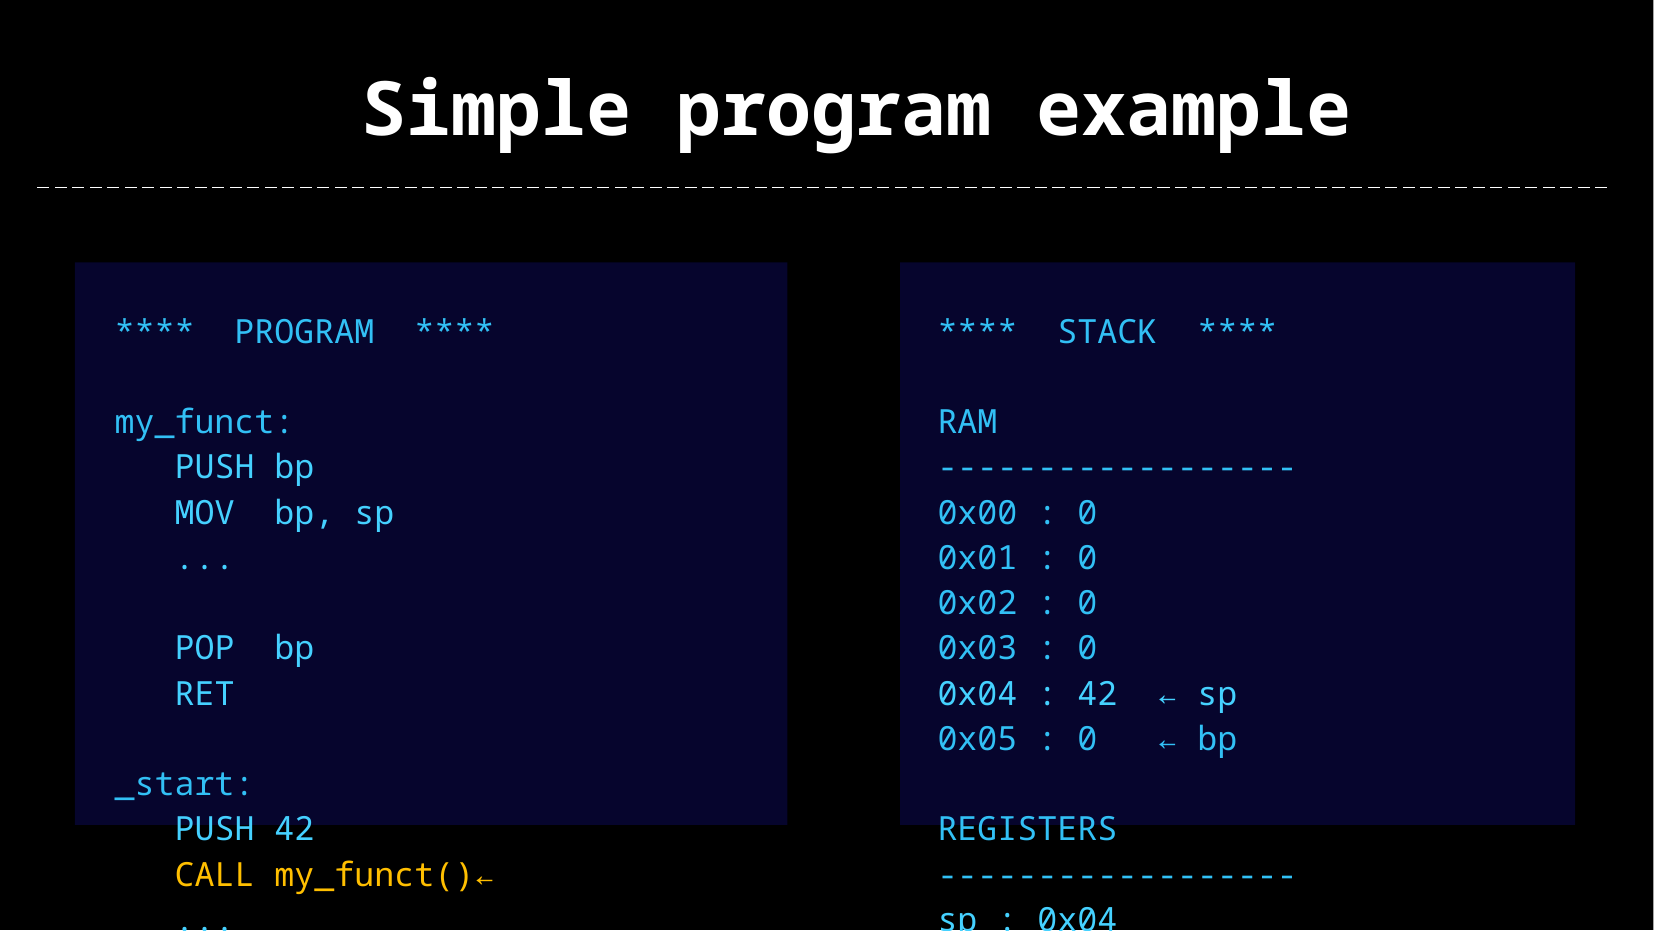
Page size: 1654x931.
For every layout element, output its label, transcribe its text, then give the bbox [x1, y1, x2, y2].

text_box [74, 262, 788, 825]
text_box [180, 819, 189, 825]
text_box [900, 262, 1576, 825]
text_box [1083, 819, 1091, 825]
title Simple program example [112, 24, 1601, 188]
text_box **** STACK **** RAM ------------------ 0x00 : 0 0x01 : 0 0x02 : 0 0x03 : 0 0x04 : 42 ← sp 0x05 : 0 ← bp REGISTERS ------------------ sp : 0x04 bp : 0x05 [937, 262, 1538, 802]
text_box [943, 819, 951, 825]
text_box **** PROGRAM **** my_funct: PUSH bp MOV bp, sp ... POP bp RET _start: PUSH 42 CALL my_funct()← ... [114, 262, 748, 802]
